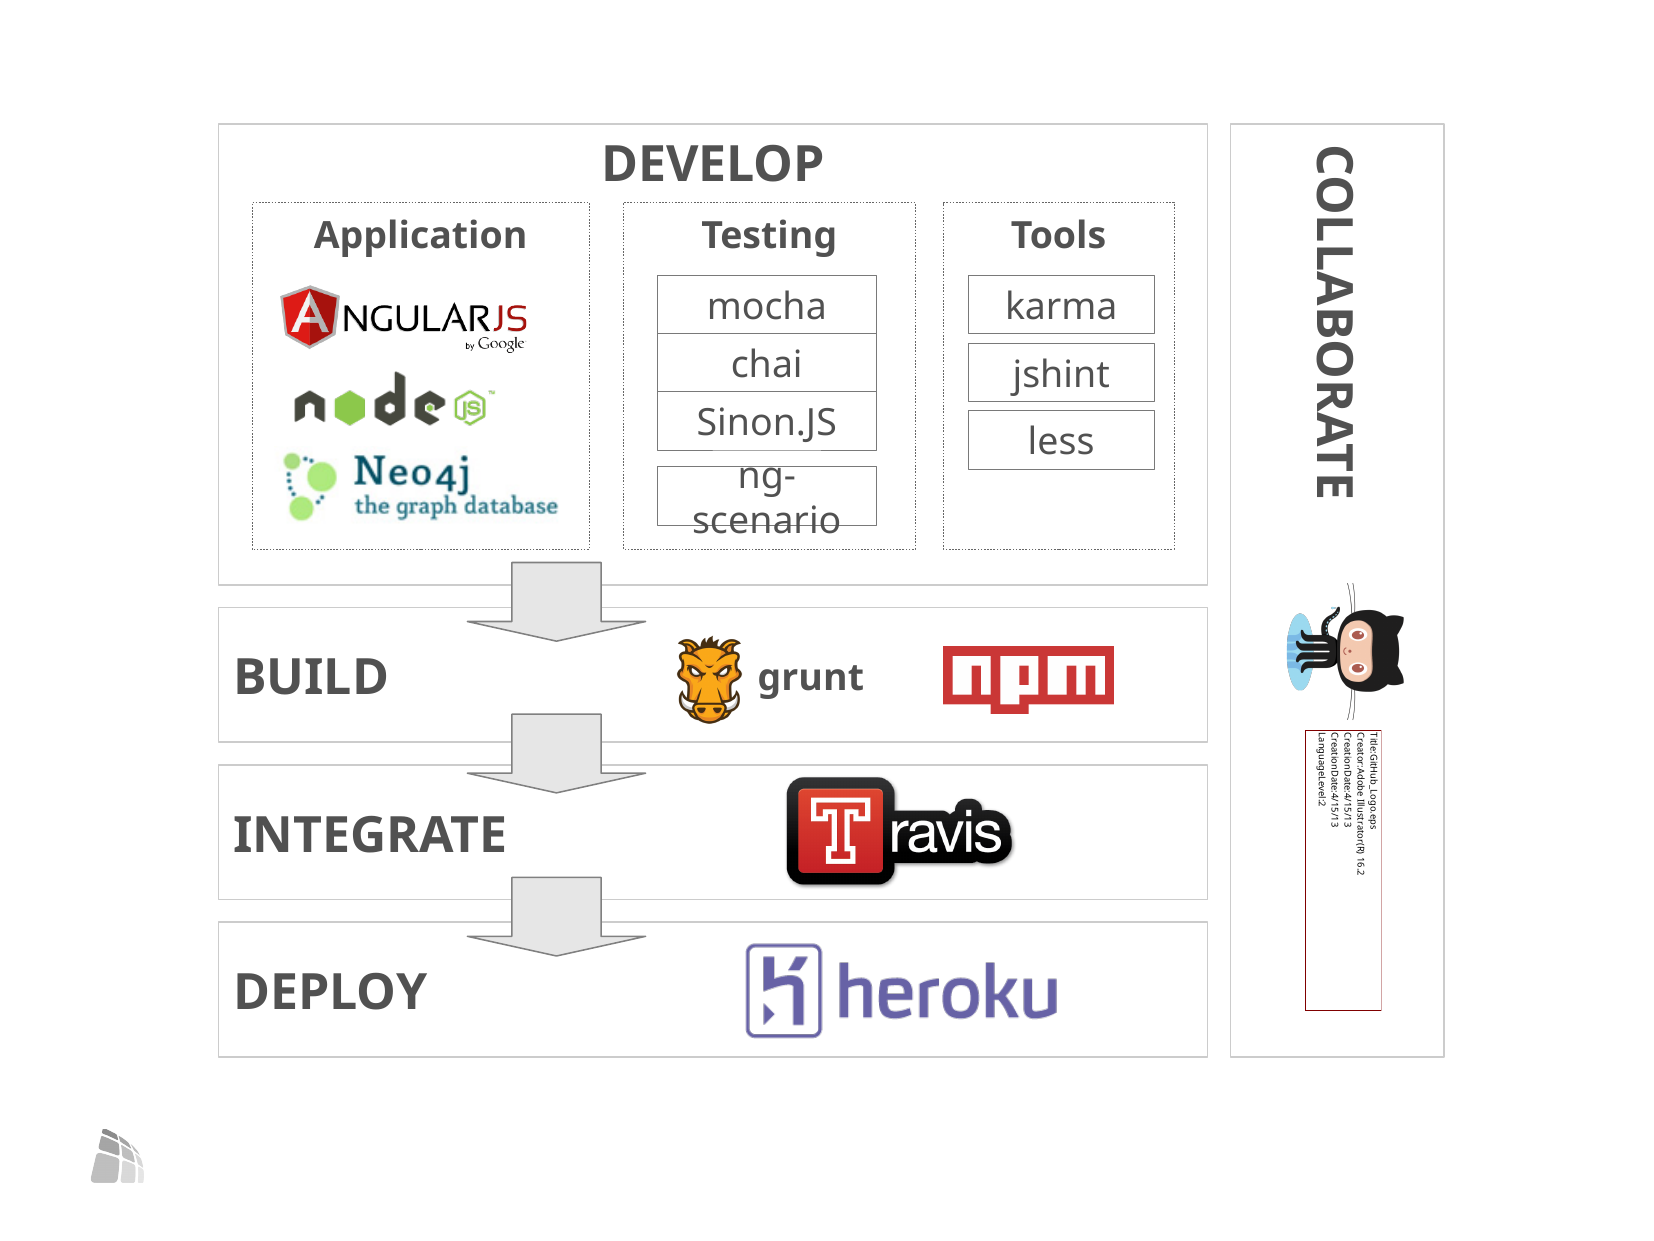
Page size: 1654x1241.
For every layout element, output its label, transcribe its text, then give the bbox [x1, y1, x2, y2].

picture [1305, 729, 1382, 1011]
text_box INTEGRATE [218, 764, 1208, 900]
picture [274, 285, 568, 527]
text_box COLLABORATE [1230, 124, 1445, 1058]
text_box DEPLOY [218, 922, 1208, 1058]
text_box jshint [968, 342, 1155, 402]
text_box ng-scenario [657, 466, 877, 525]
picture [82, 1129, 144, 1183]
text_box Sinon.JS [657, 391, 877, 451]
text_box BUILD [218, 607, 1208, 743]
text_box less [968, 410, 1155, 469]
text_box mocha [657, 275, 877, 333]
picture [943, 646, 1114, 714]
picture [617, 633, 801, 726]
picture [740, 937, 1061, 1044]
text_box [467, 877, 646, 956]
text_box grunt [742, 645, 894, 724]
text_box [467, 562, 646, 642]
text_box Application [252, 202, 590, 550]
text_box karma [968, 275, 1155, 334]
picture [1284, 578, 1406, 725]
picture [784, 775, 1017, 890]
text_box DEVELOP [218, 124, 1208, 586]
text_box [467, 714, 646, 793]
text_box Tools [943, 202, 1175, 550]
text_box Testing [623, 202, 916, 550]
text_box chai [657, 333, 877, 391]
